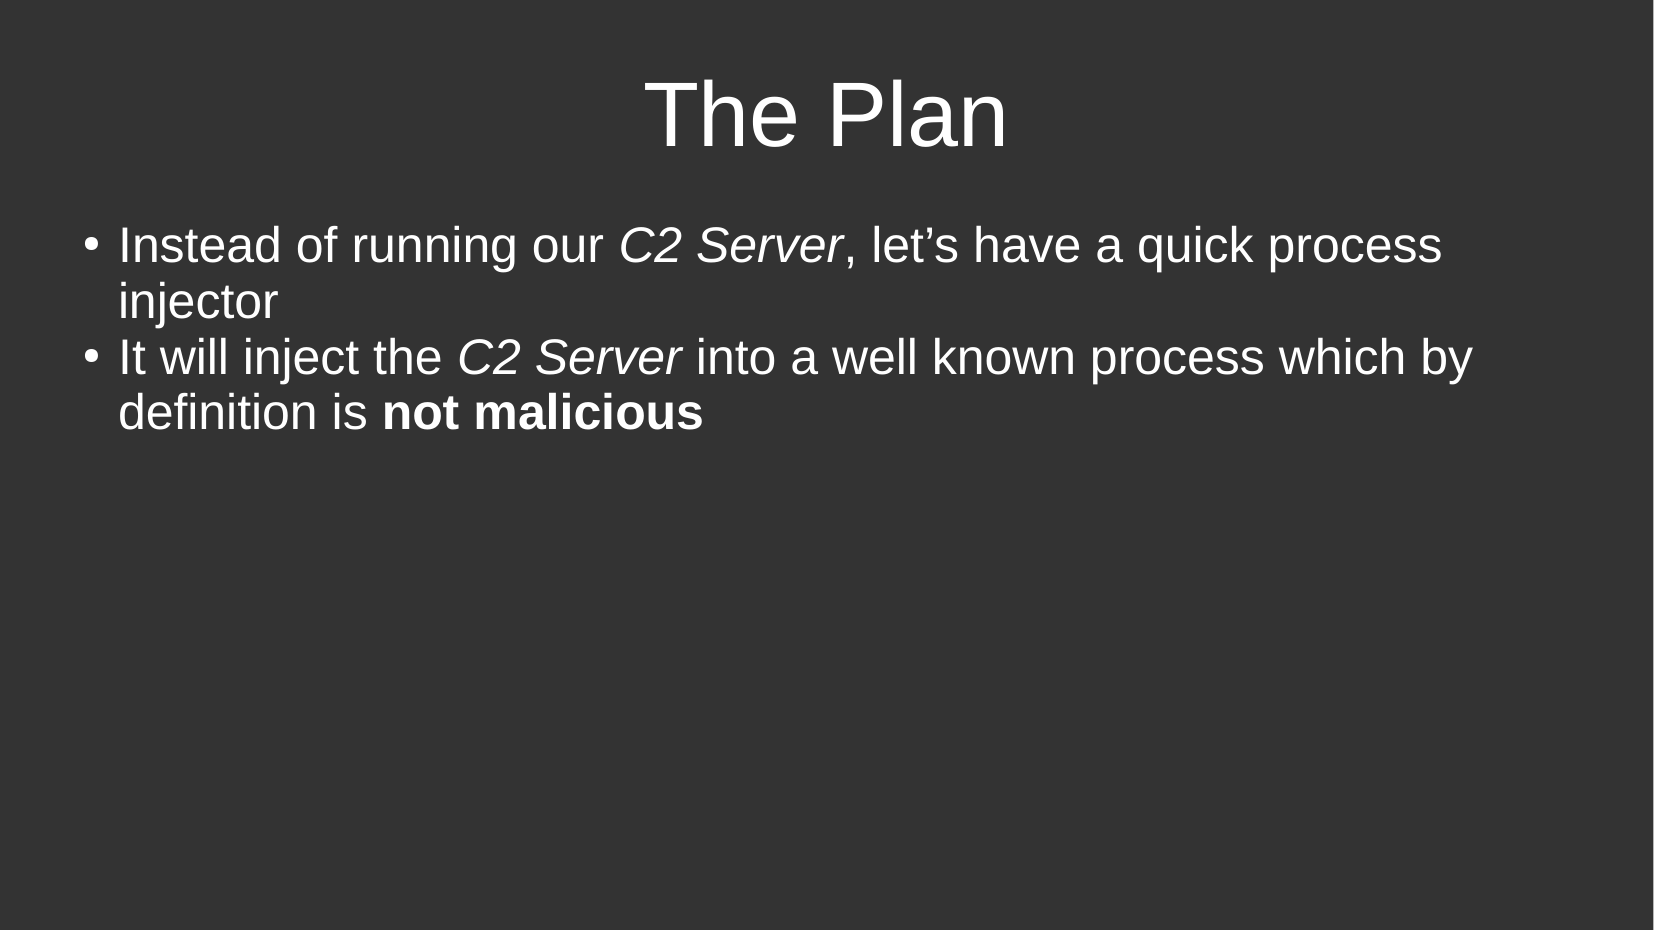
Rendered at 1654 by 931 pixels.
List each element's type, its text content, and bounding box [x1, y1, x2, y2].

title The Plan [82, 37, 1571, 193]
subtitle Instead of running our C2 Server, let’s have a quick process injector It will inject the C2 Server into a well known process which by definition is not malicious [82, 217, 1571, 758]
